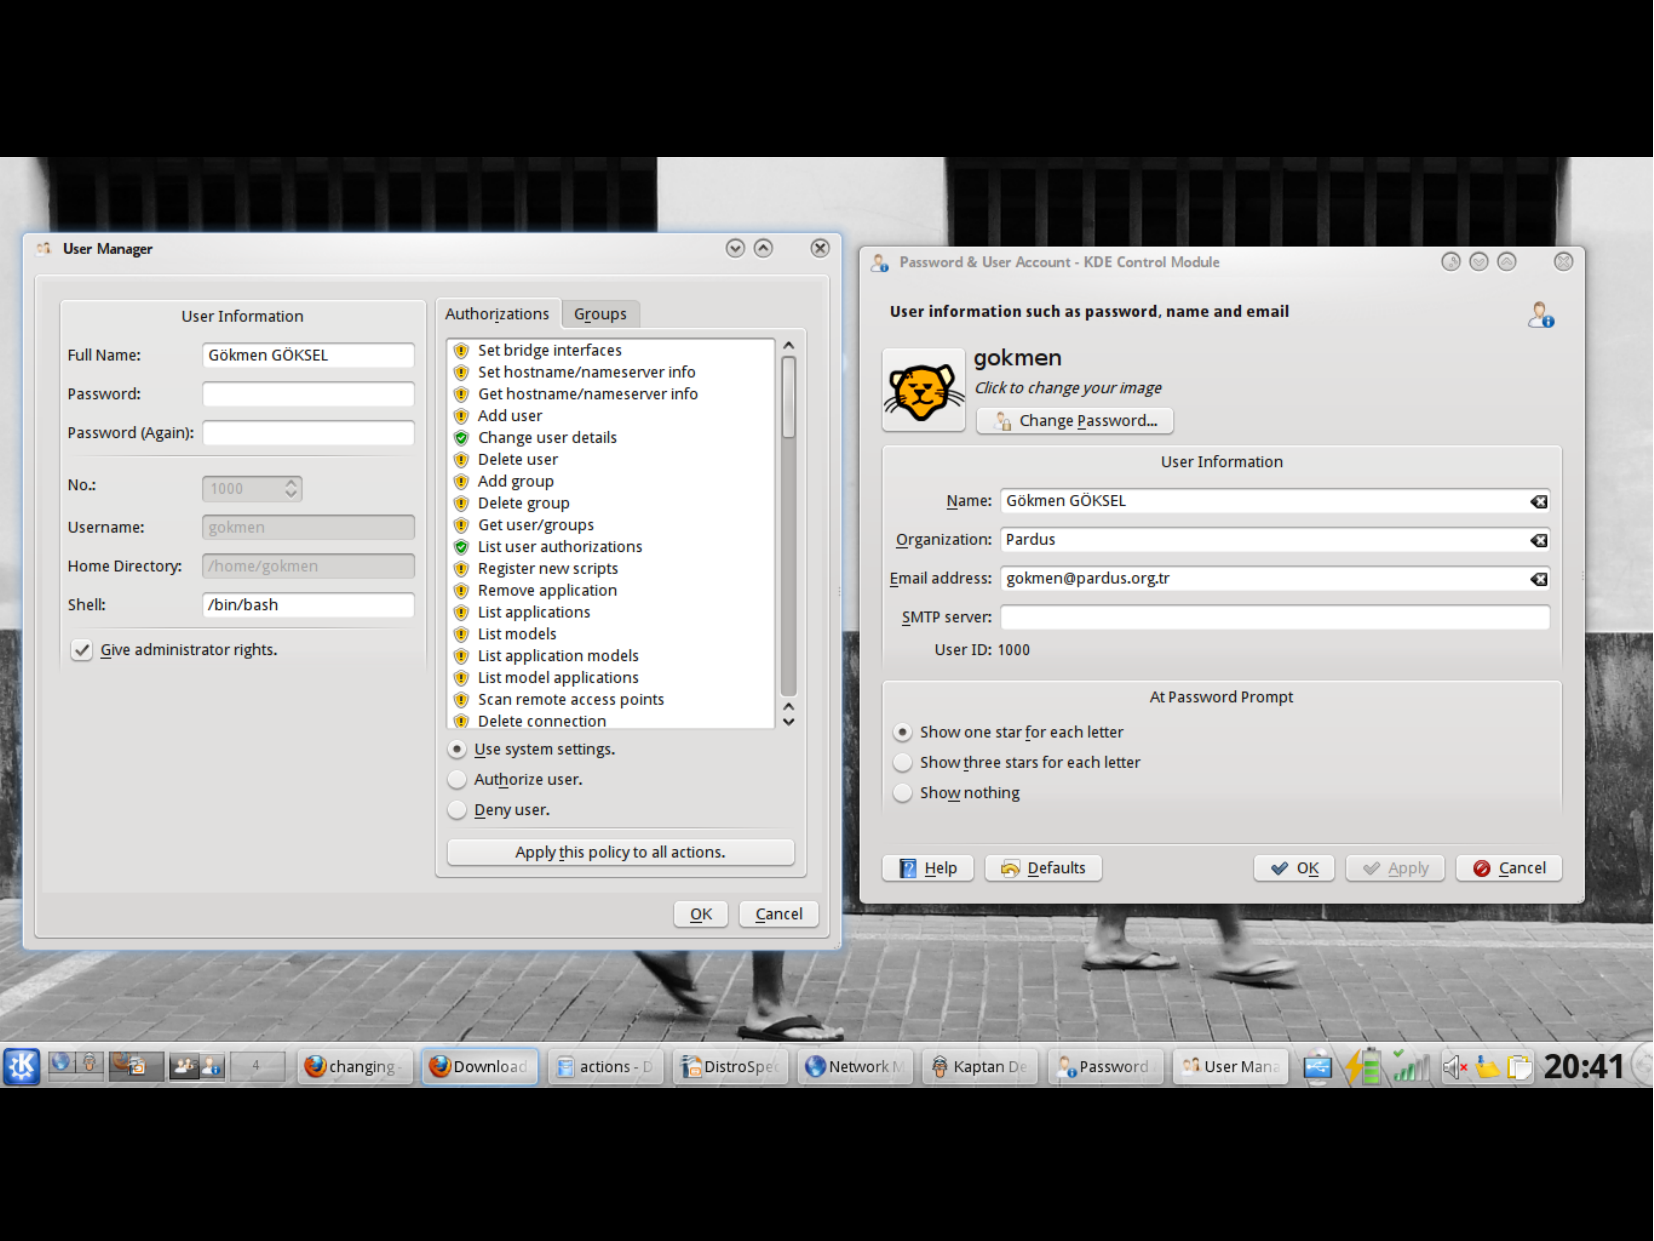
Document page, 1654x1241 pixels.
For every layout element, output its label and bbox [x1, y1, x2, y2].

picture [0, 157, 1653, 1088]
